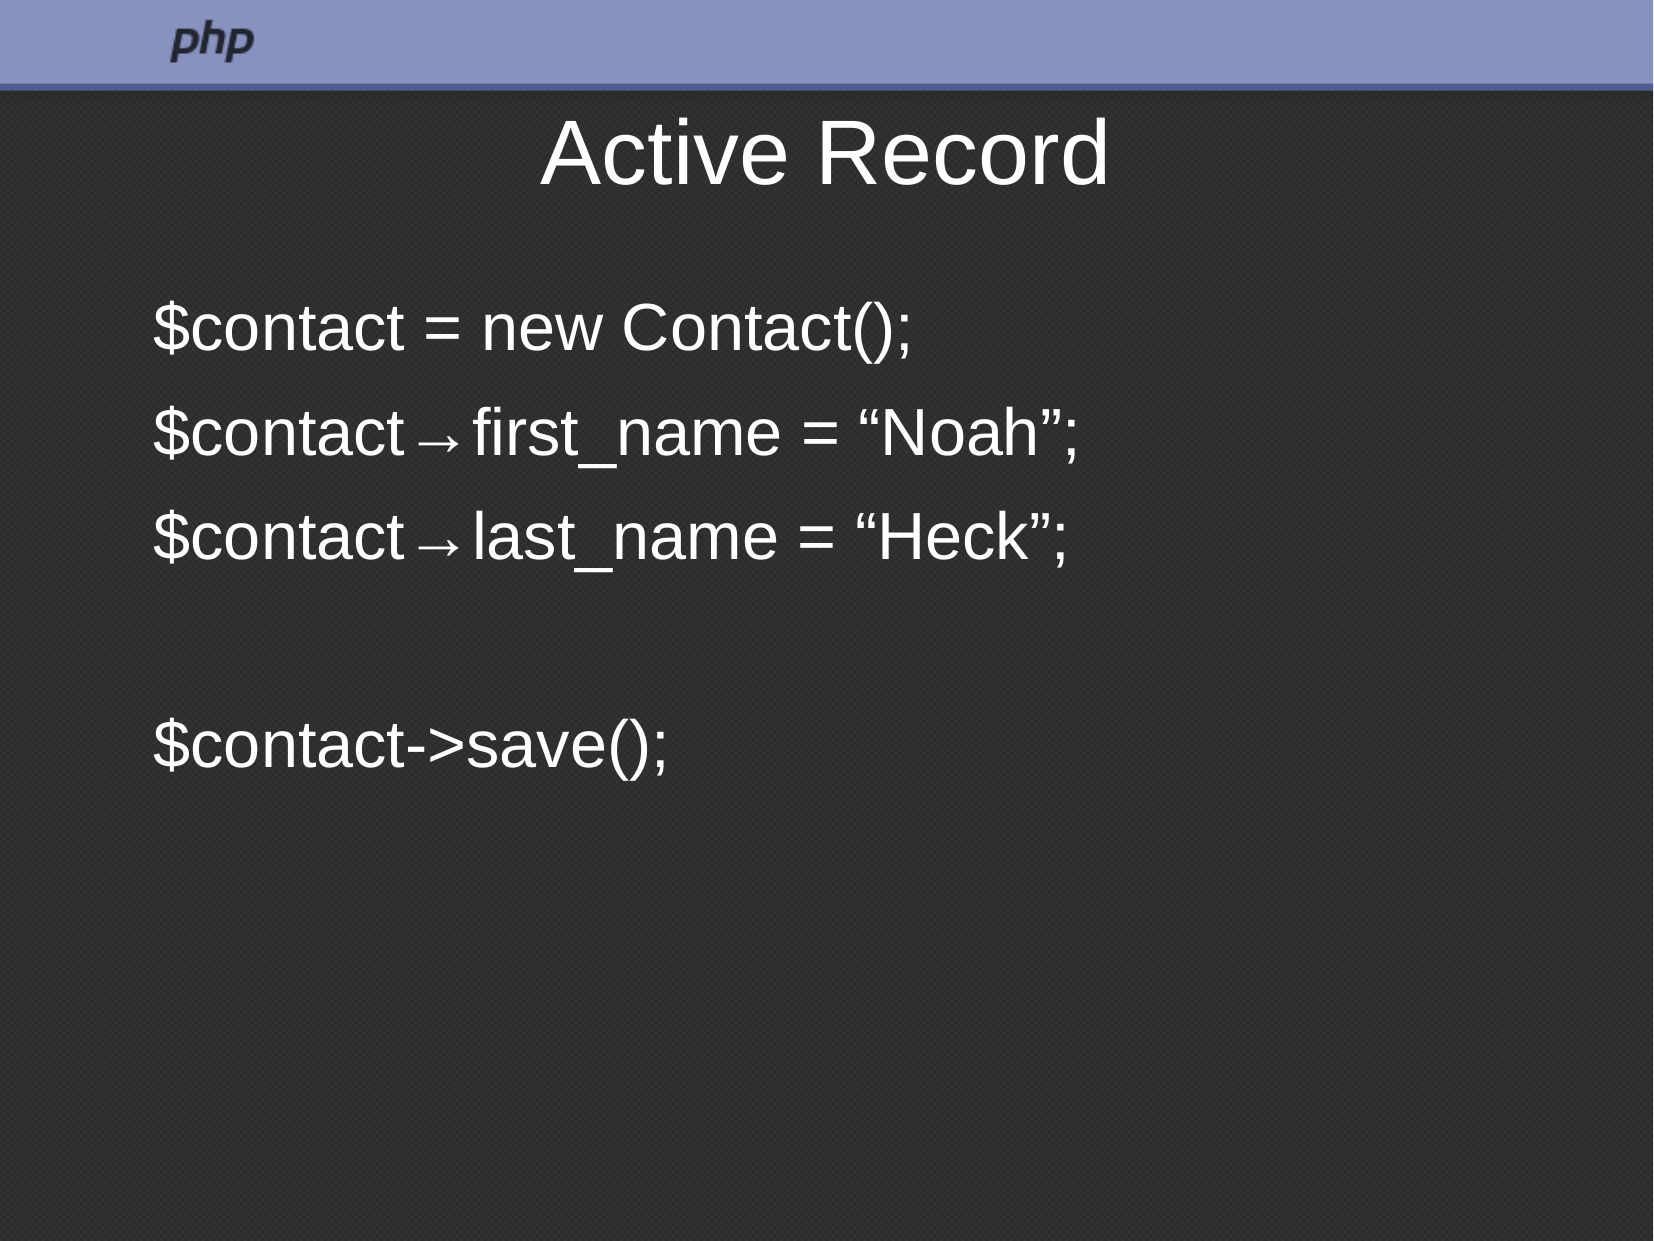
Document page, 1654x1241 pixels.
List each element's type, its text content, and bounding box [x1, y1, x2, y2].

list $contact = new Contact(); $contact→first_name = “Noah”; $contact→last_name = “Heck”; $contact->save(); [82, 290, 1571, 1010]
title Active Record [82, 49, 1571, 257]
picture [0, 0, 1654, 1241]
